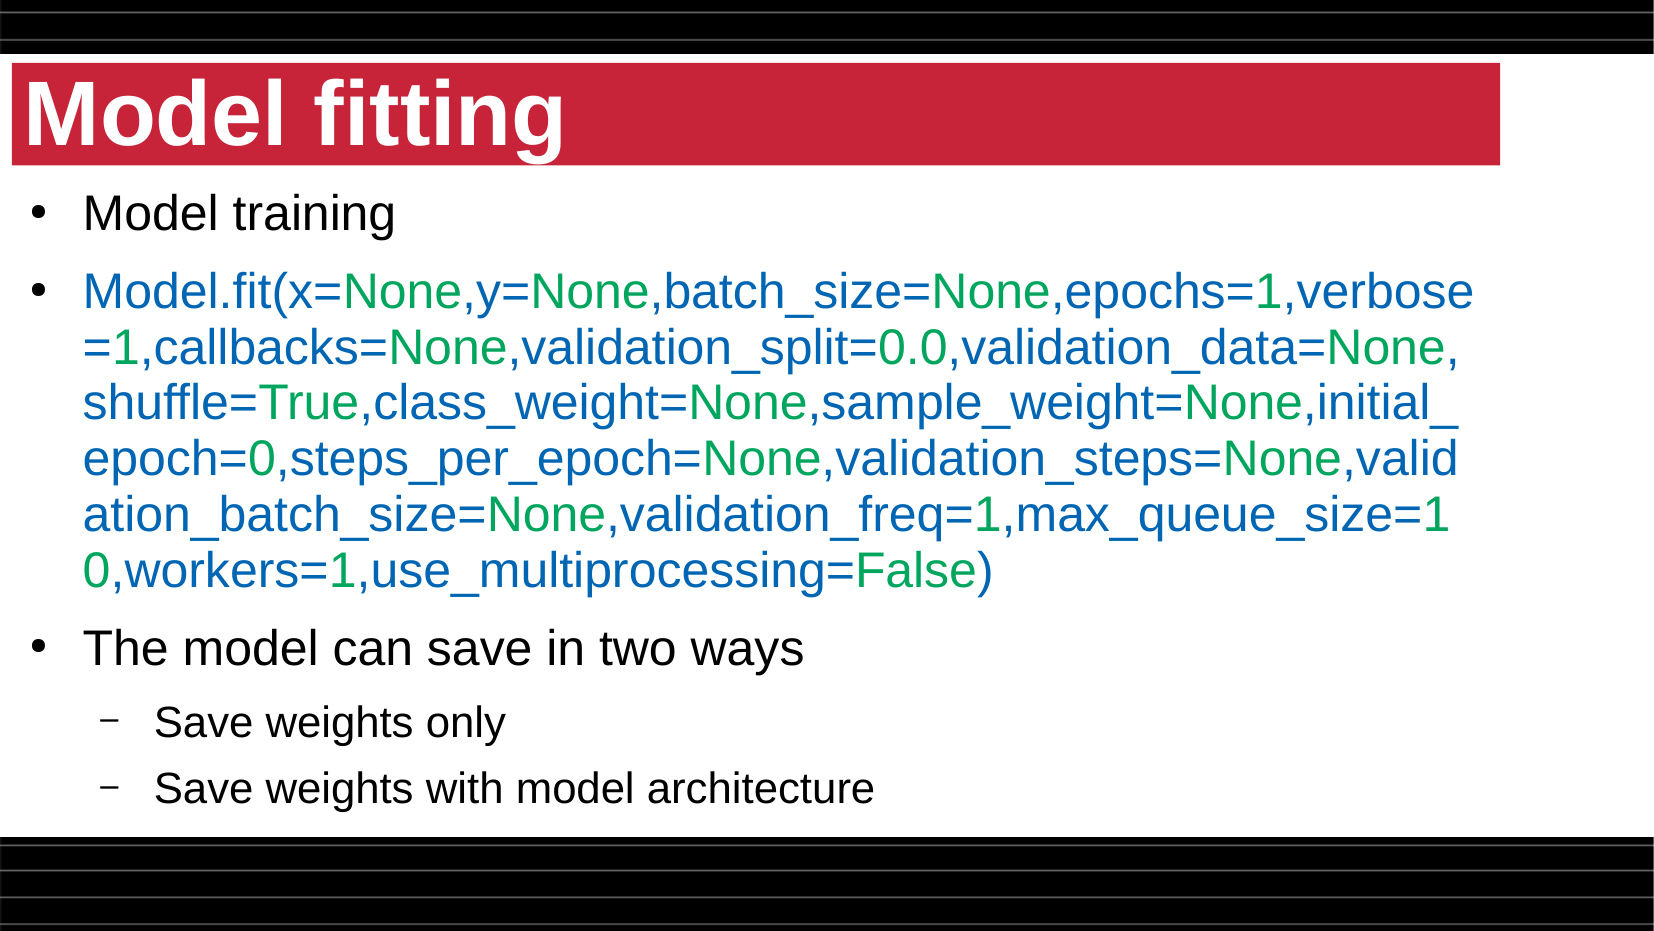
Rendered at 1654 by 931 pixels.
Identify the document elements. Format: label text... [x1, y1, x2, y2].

title Model fitting [11, 62, 1501, 166]
picture [0, 0, 1654, 54]
list Model training Model.fit(x=None,y=None,batch_size=None,epochs=1,verbose=1,callbacks=None,validation_split=0.0,validation_data=None,shuffle=True,class_weight=None,sample_weight=None,initial_epoch=0,steps_per_epoch=None,validation_steps=None,validation_batch_size=None,validation_freq=1,max_queue_size=10,workers=1,use_multiprocessing=False) The model can save in two ways Save weights only Save weights with model architecture [11, 185, 1477, 839]
picture [0, 837, 1654, 931]
